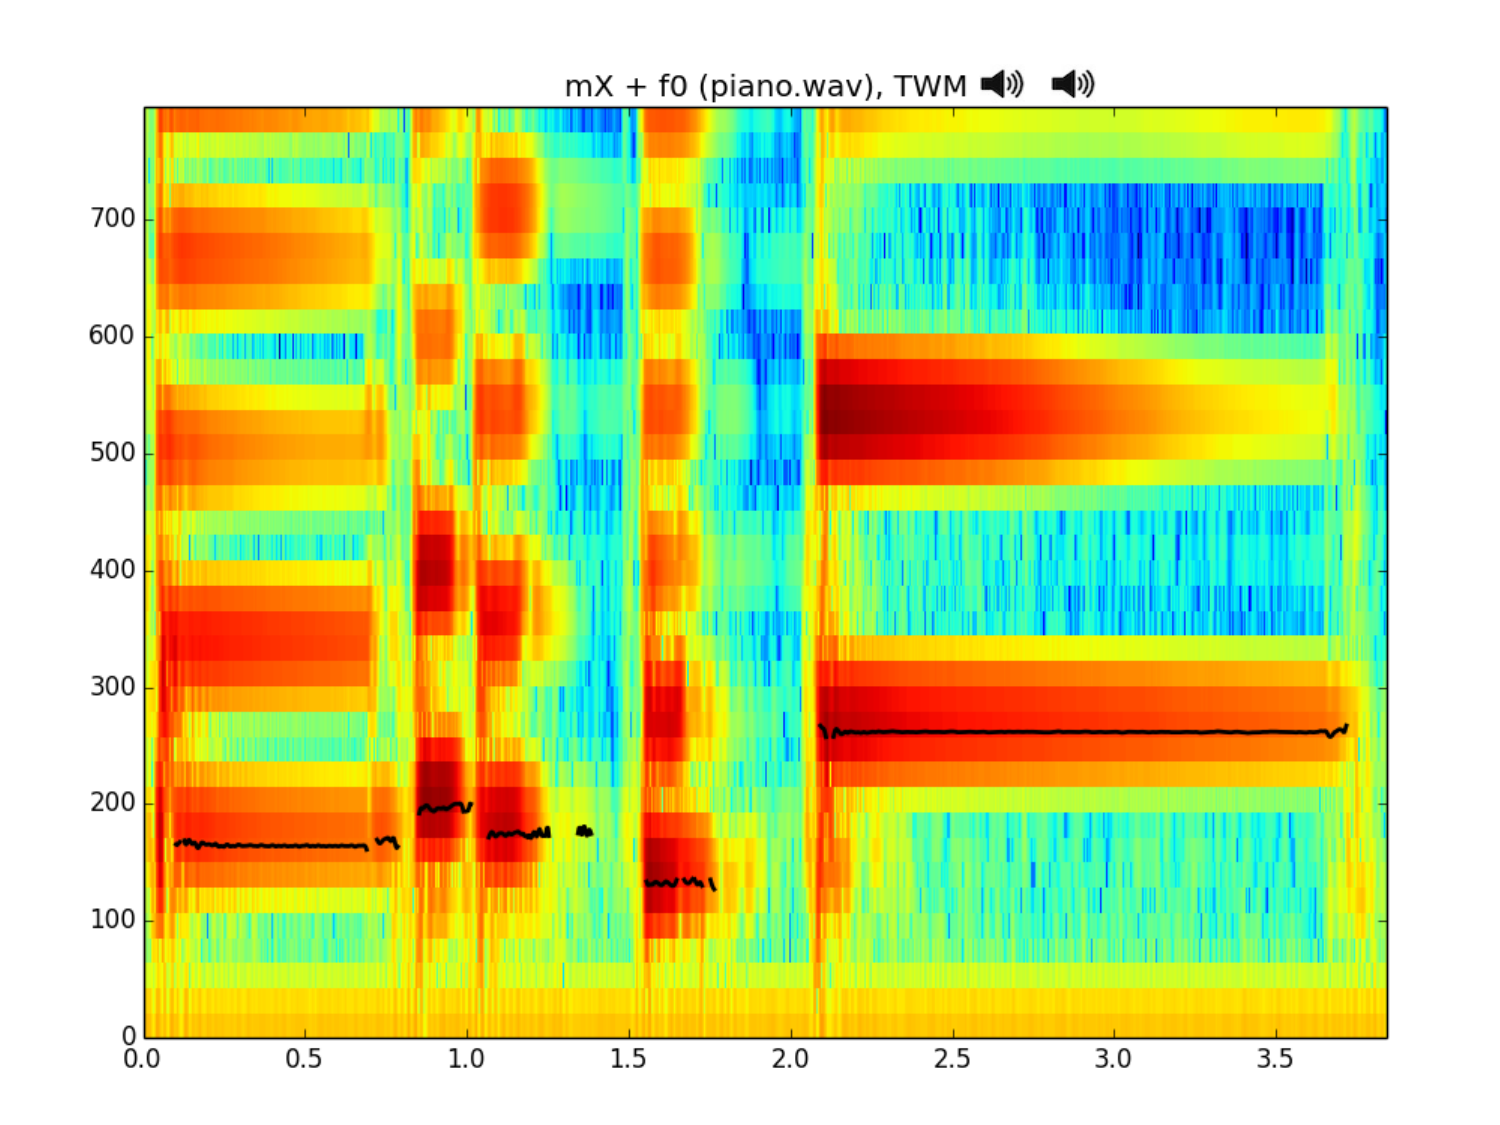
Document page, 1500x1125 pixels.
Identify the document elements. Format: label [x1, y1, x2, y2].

picture [63, 47, 1414, 1098]
